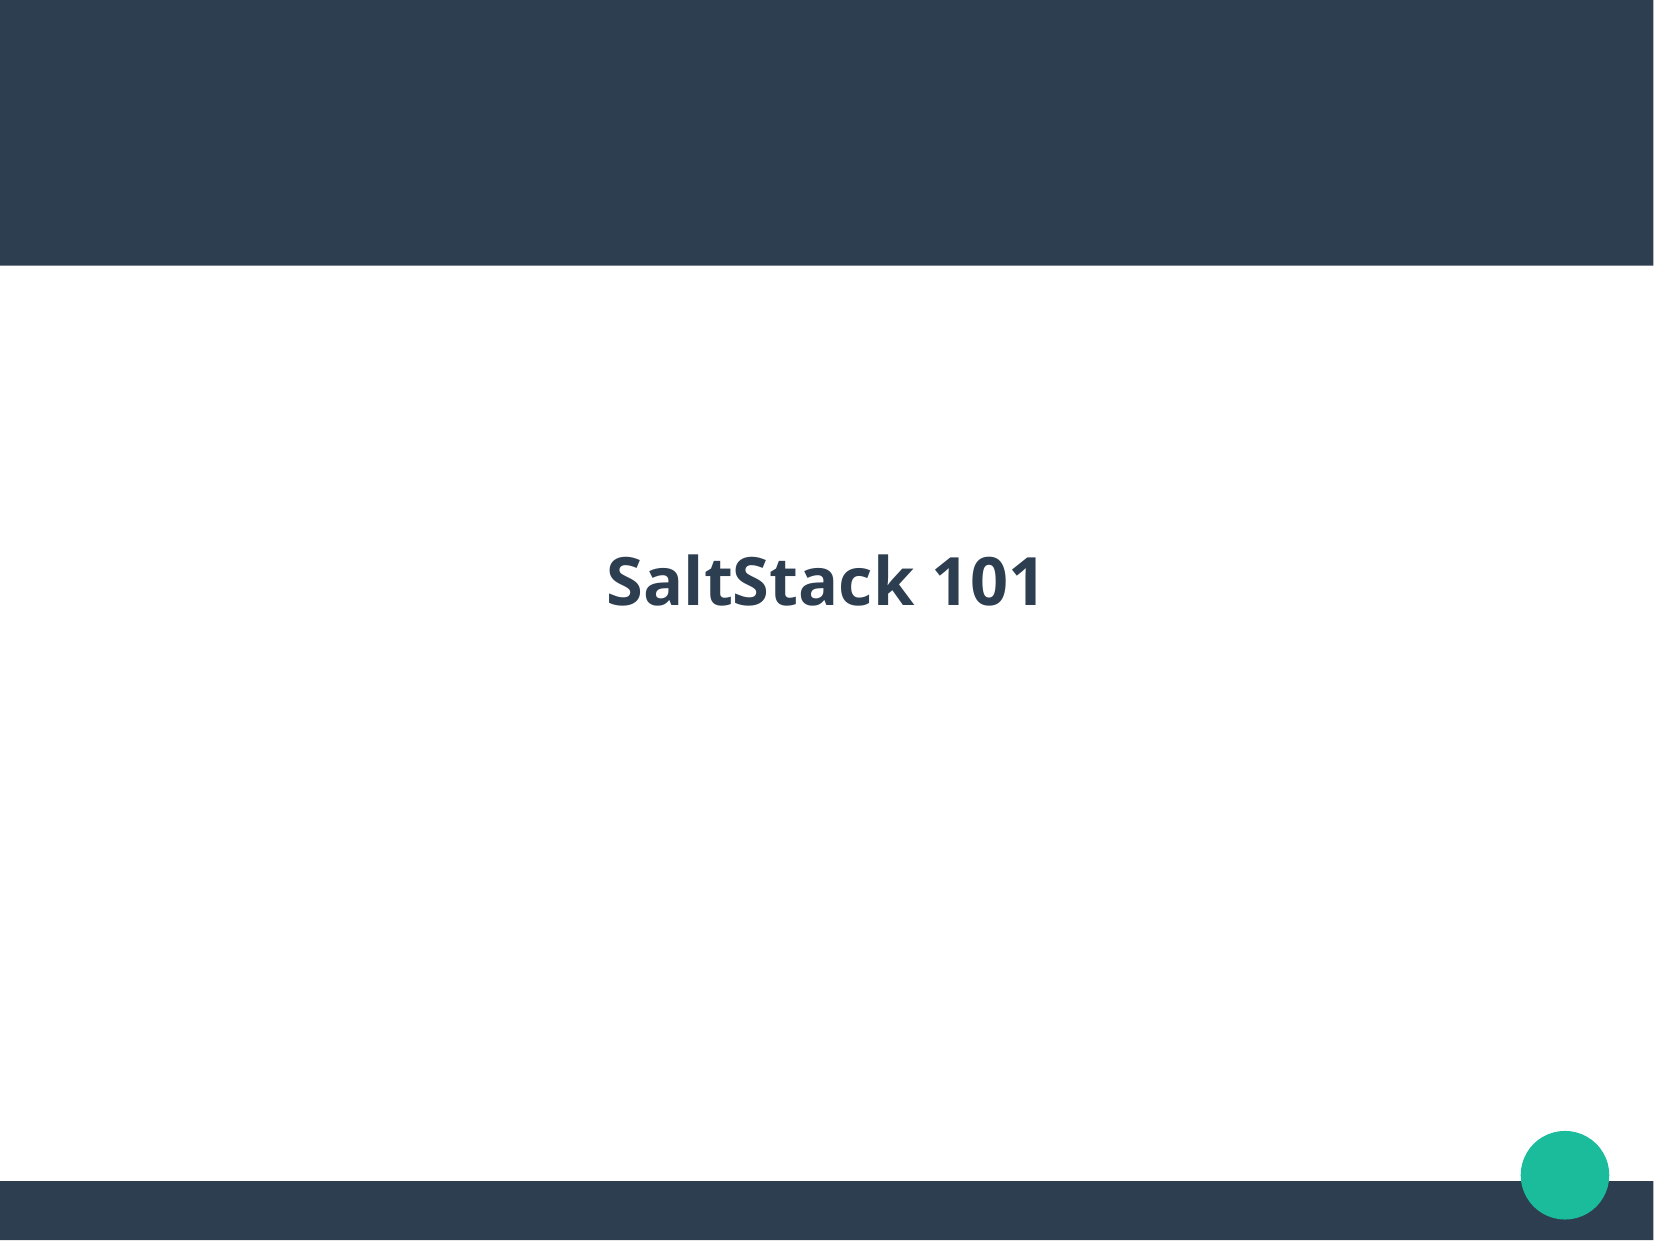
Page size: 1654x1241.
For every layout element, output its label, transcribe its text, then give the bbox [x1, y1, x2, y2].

subtitle SaltStack 101 [59, 214, 1595, 944]
